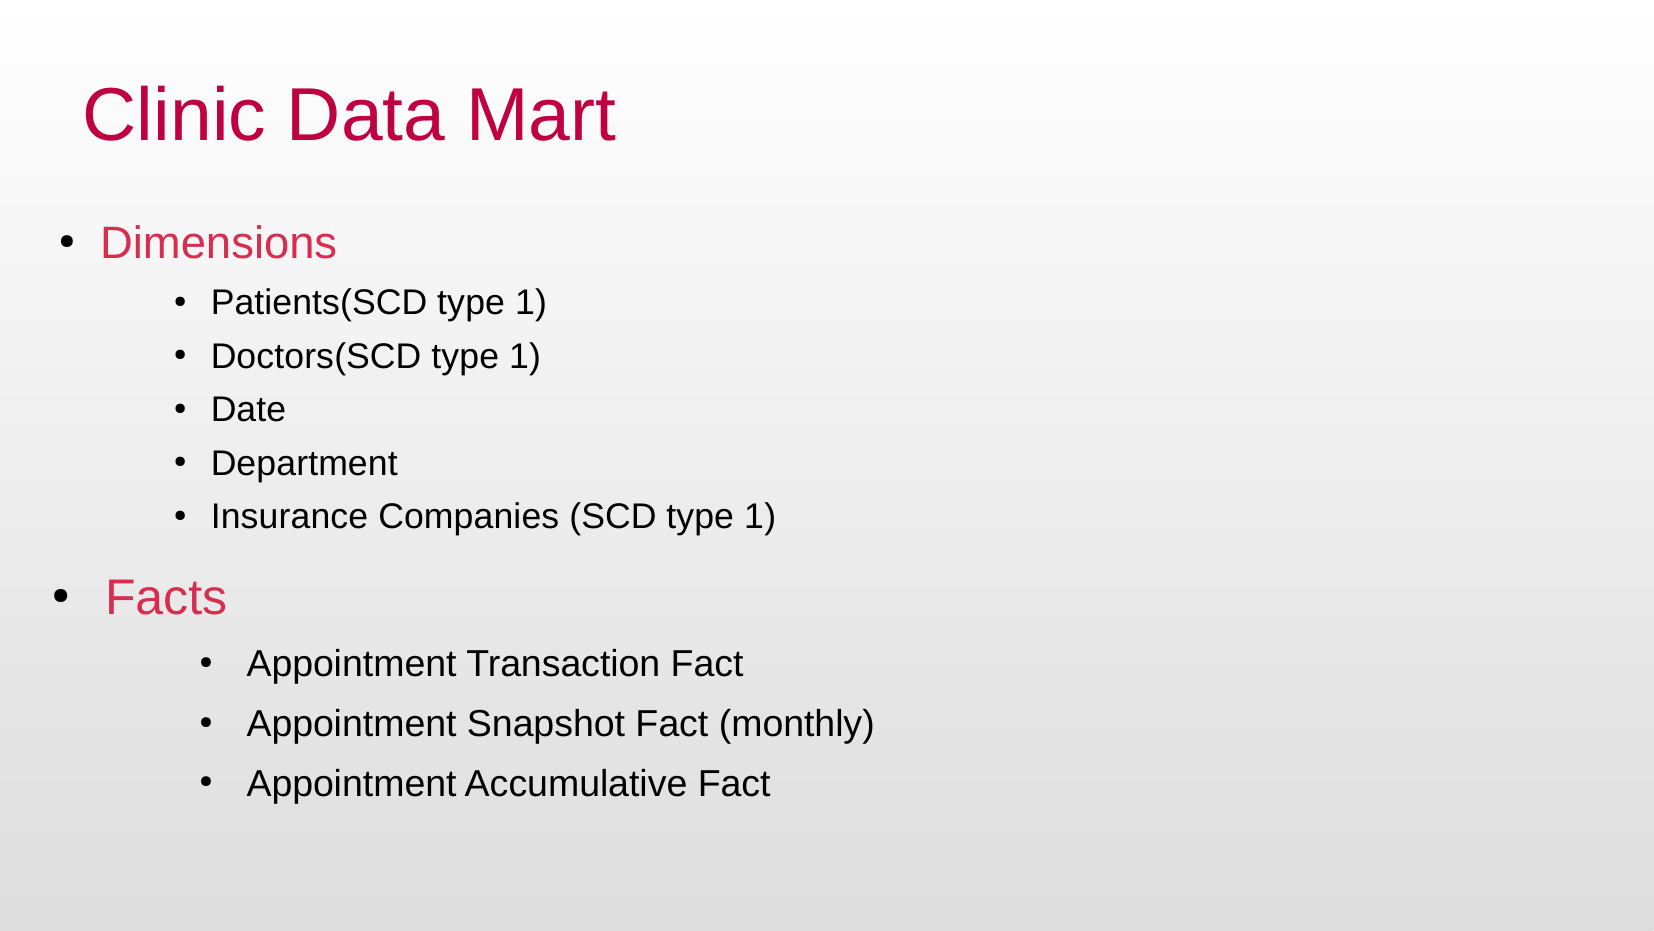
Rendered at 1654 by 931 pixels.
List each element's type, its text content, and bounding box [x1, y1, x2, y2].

list Facts Appointment Transaction Fact Appointment Snapshot Fact (monthly) Appointment Accumulative Fact [34, 569, 1016, 902]
title Clinic Data Mart [82, 37, 1571, 193]
list Dimensions Patients(SCD type 1) Doctors(SCD type 1) Date Department Insurance Companies (SCD type 1) [45, 217, 833, 541]
